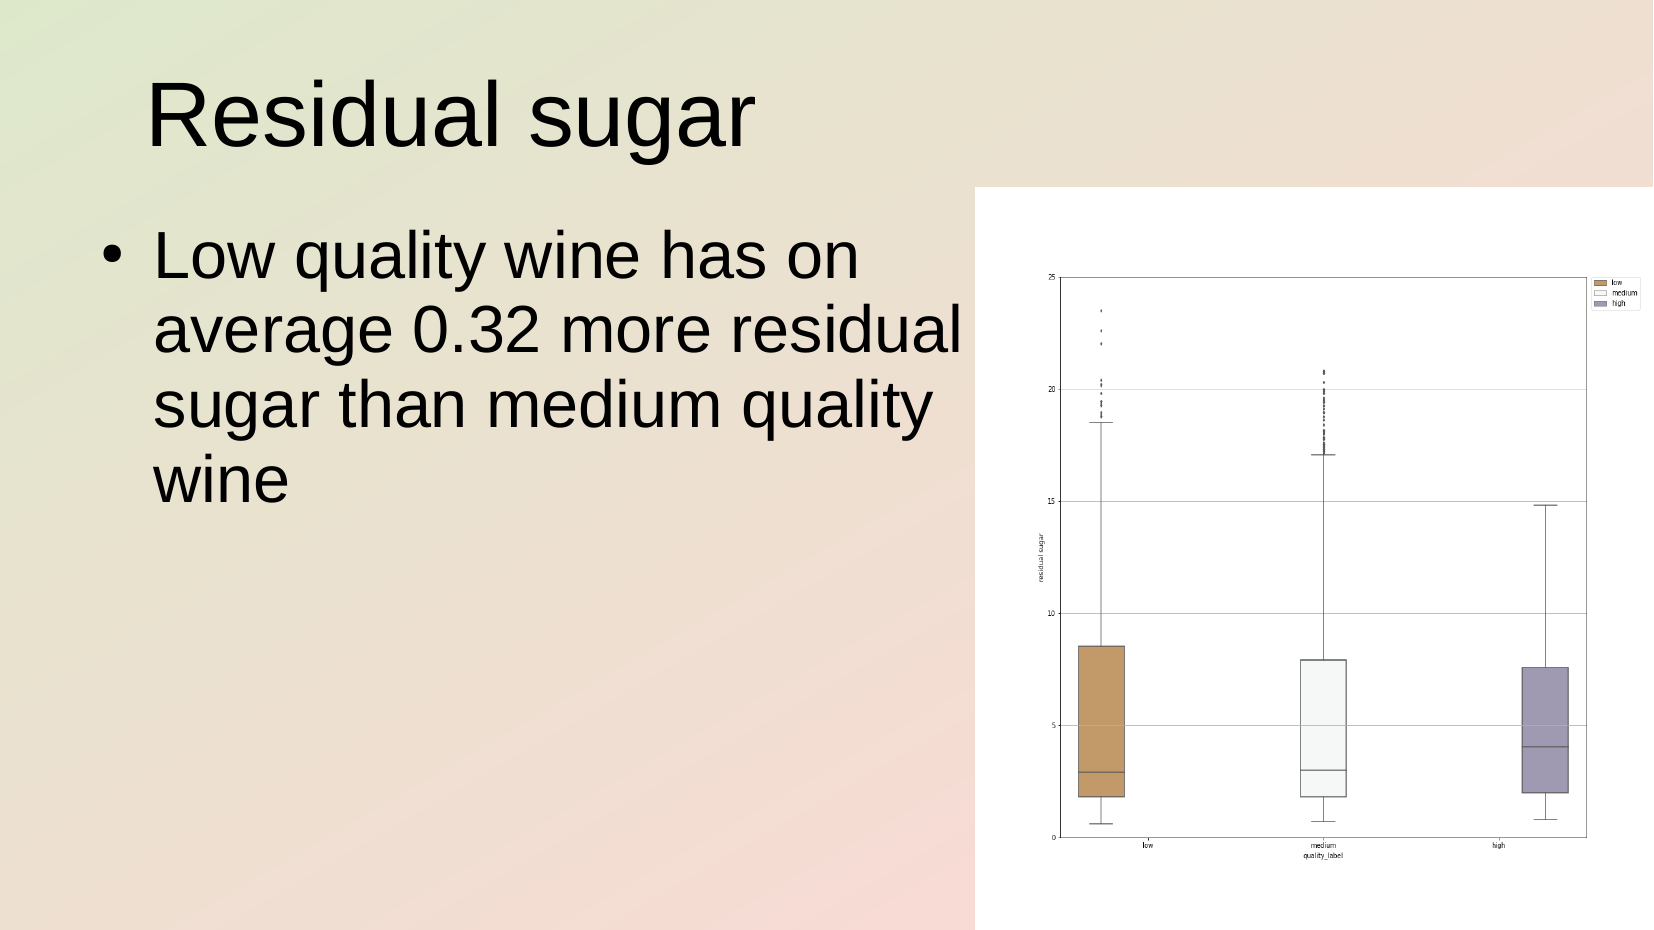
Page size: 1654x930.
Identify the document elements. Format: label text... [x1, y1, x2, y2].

title Residual sugar [5, 37, 899, 193]
picture [975, 187, 1653, 930]
list Low quality wine has on average 0.32 more residual sugar than medium quality wine [82, 217, 975, 757]
